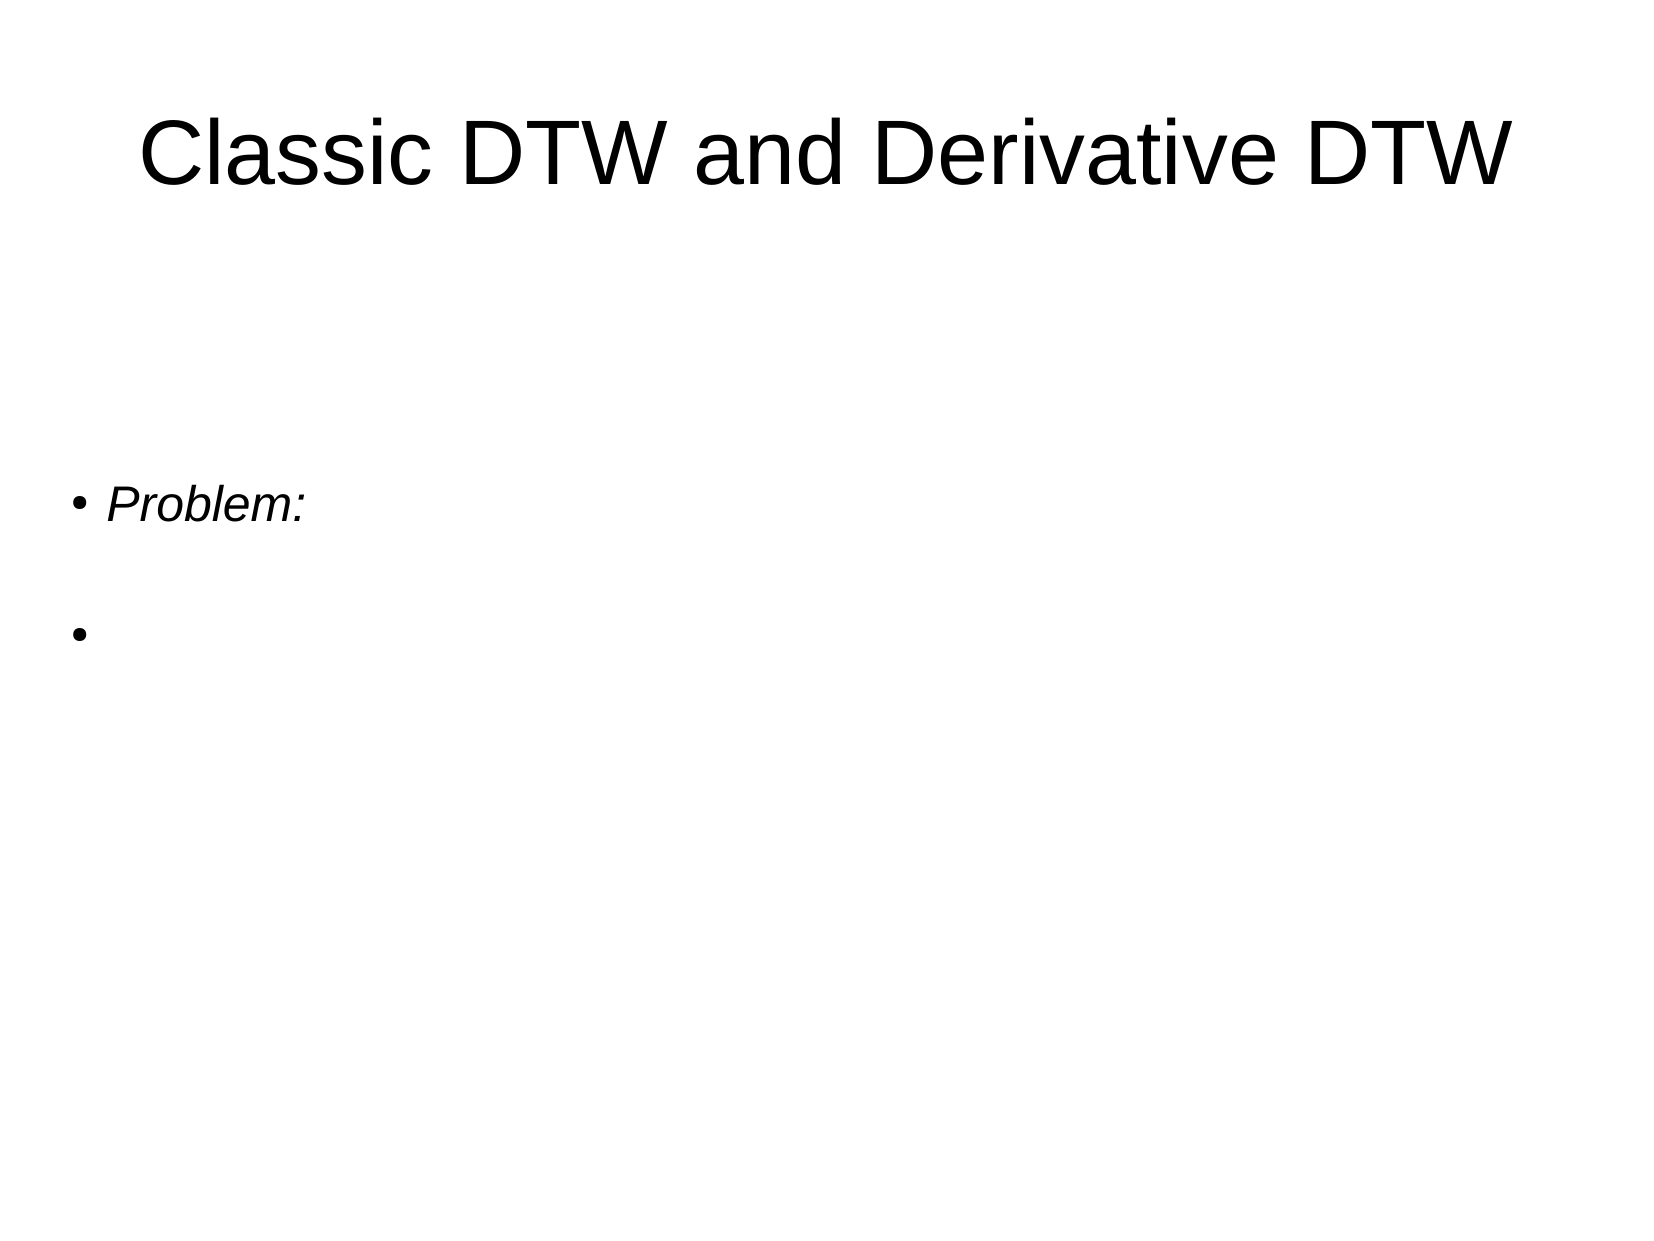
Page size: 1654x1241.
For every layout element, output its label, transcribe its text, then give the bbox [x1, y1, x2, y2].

subtitle Problem: [70, 283, 1560, 1139]
title Classic DTW and Derivative DTW [82, 49, 1571, 257]
